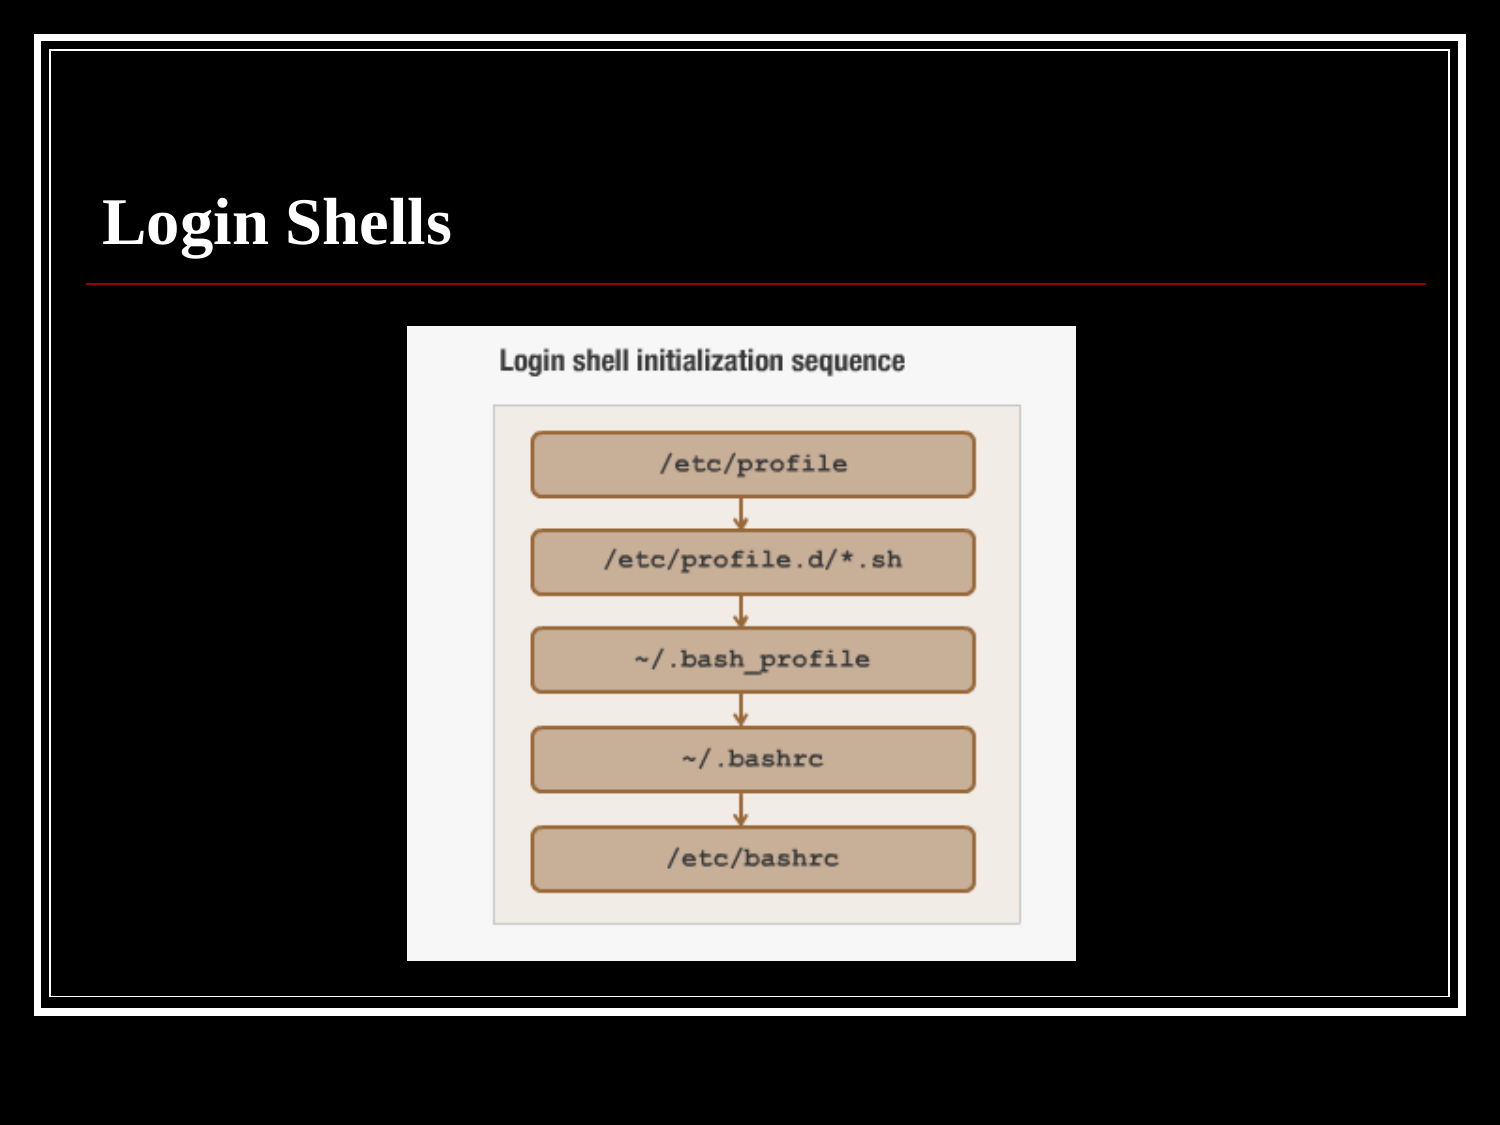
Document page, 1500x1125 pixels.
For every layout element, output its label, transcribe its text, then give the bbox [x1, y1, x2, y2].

picture [407, 326, 1076, 961]
title Login Shells [87, 77, 1426, 266]
